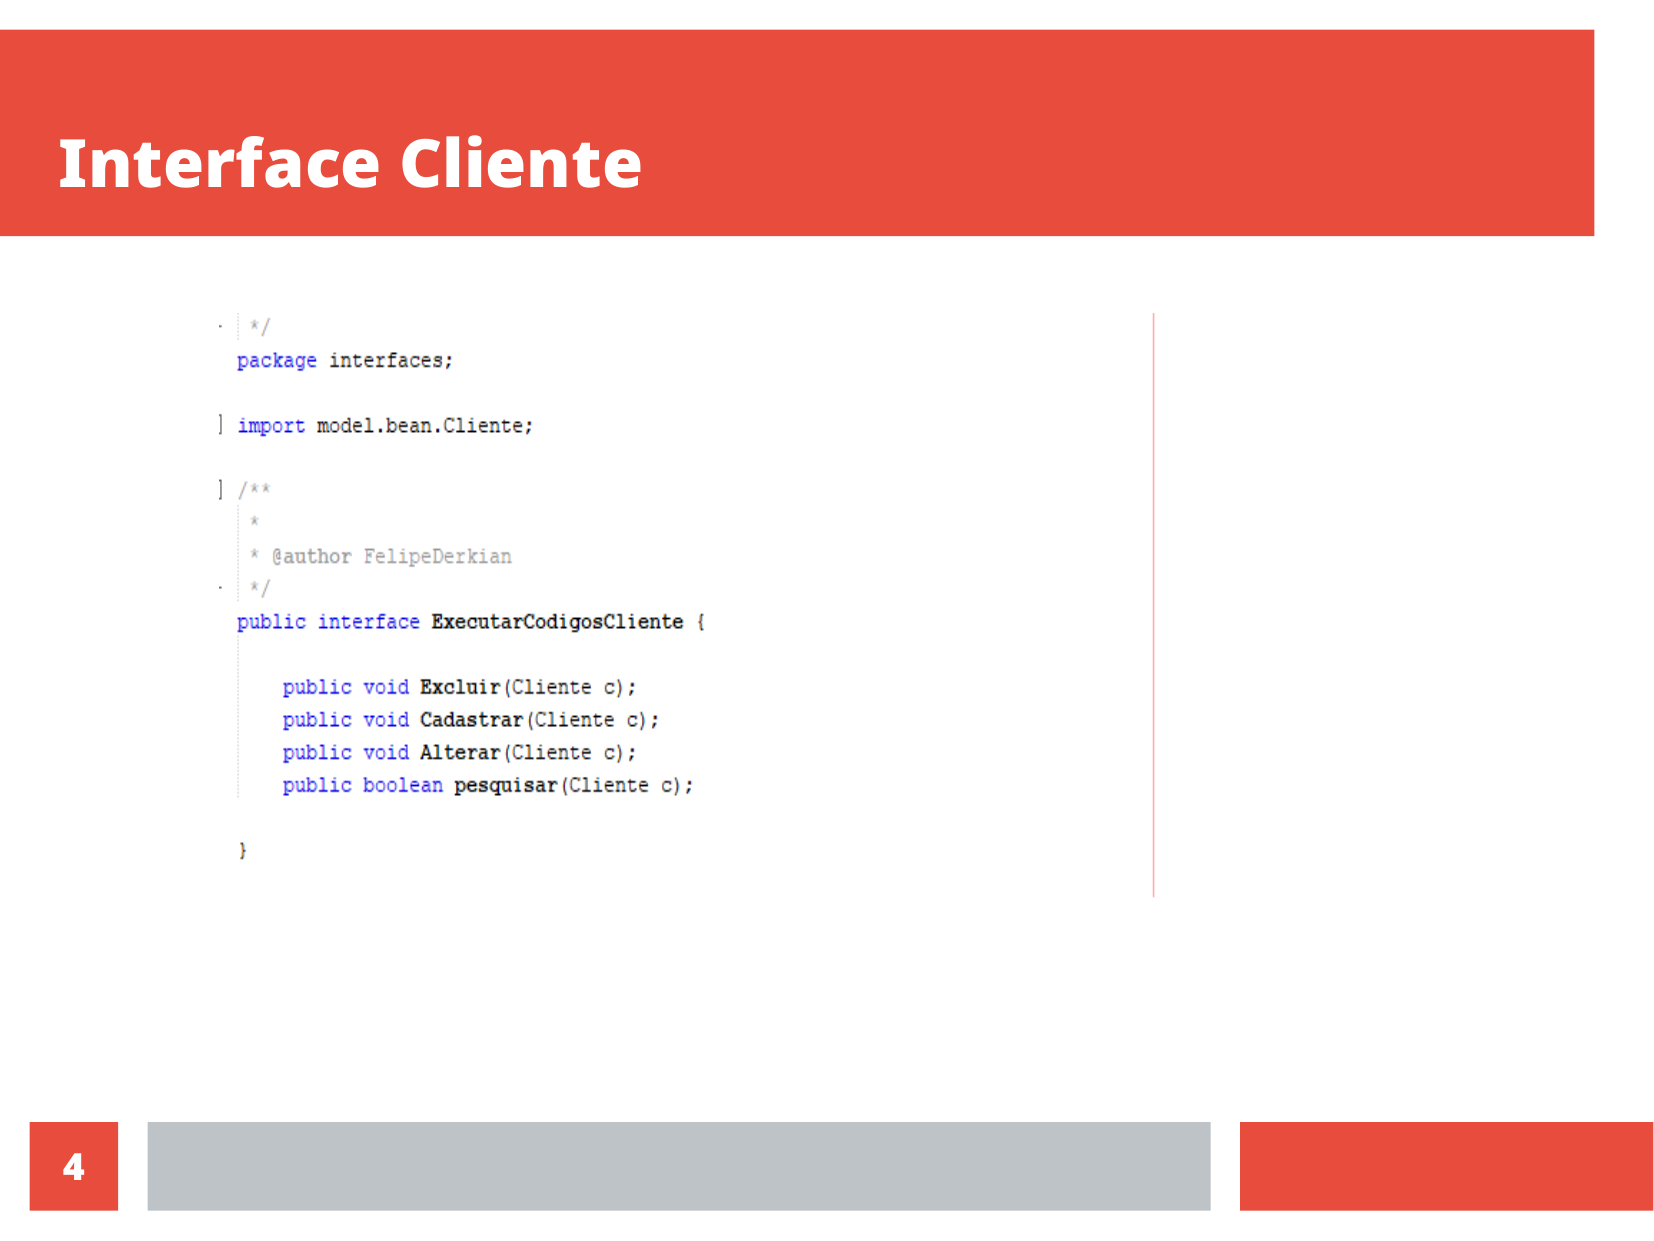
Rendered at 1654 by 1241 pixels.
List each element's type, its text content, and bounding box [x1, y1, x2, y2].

picture [219, 313, 1525, 1021]
title Interface Cliente [59, 59, 1595, 207]
